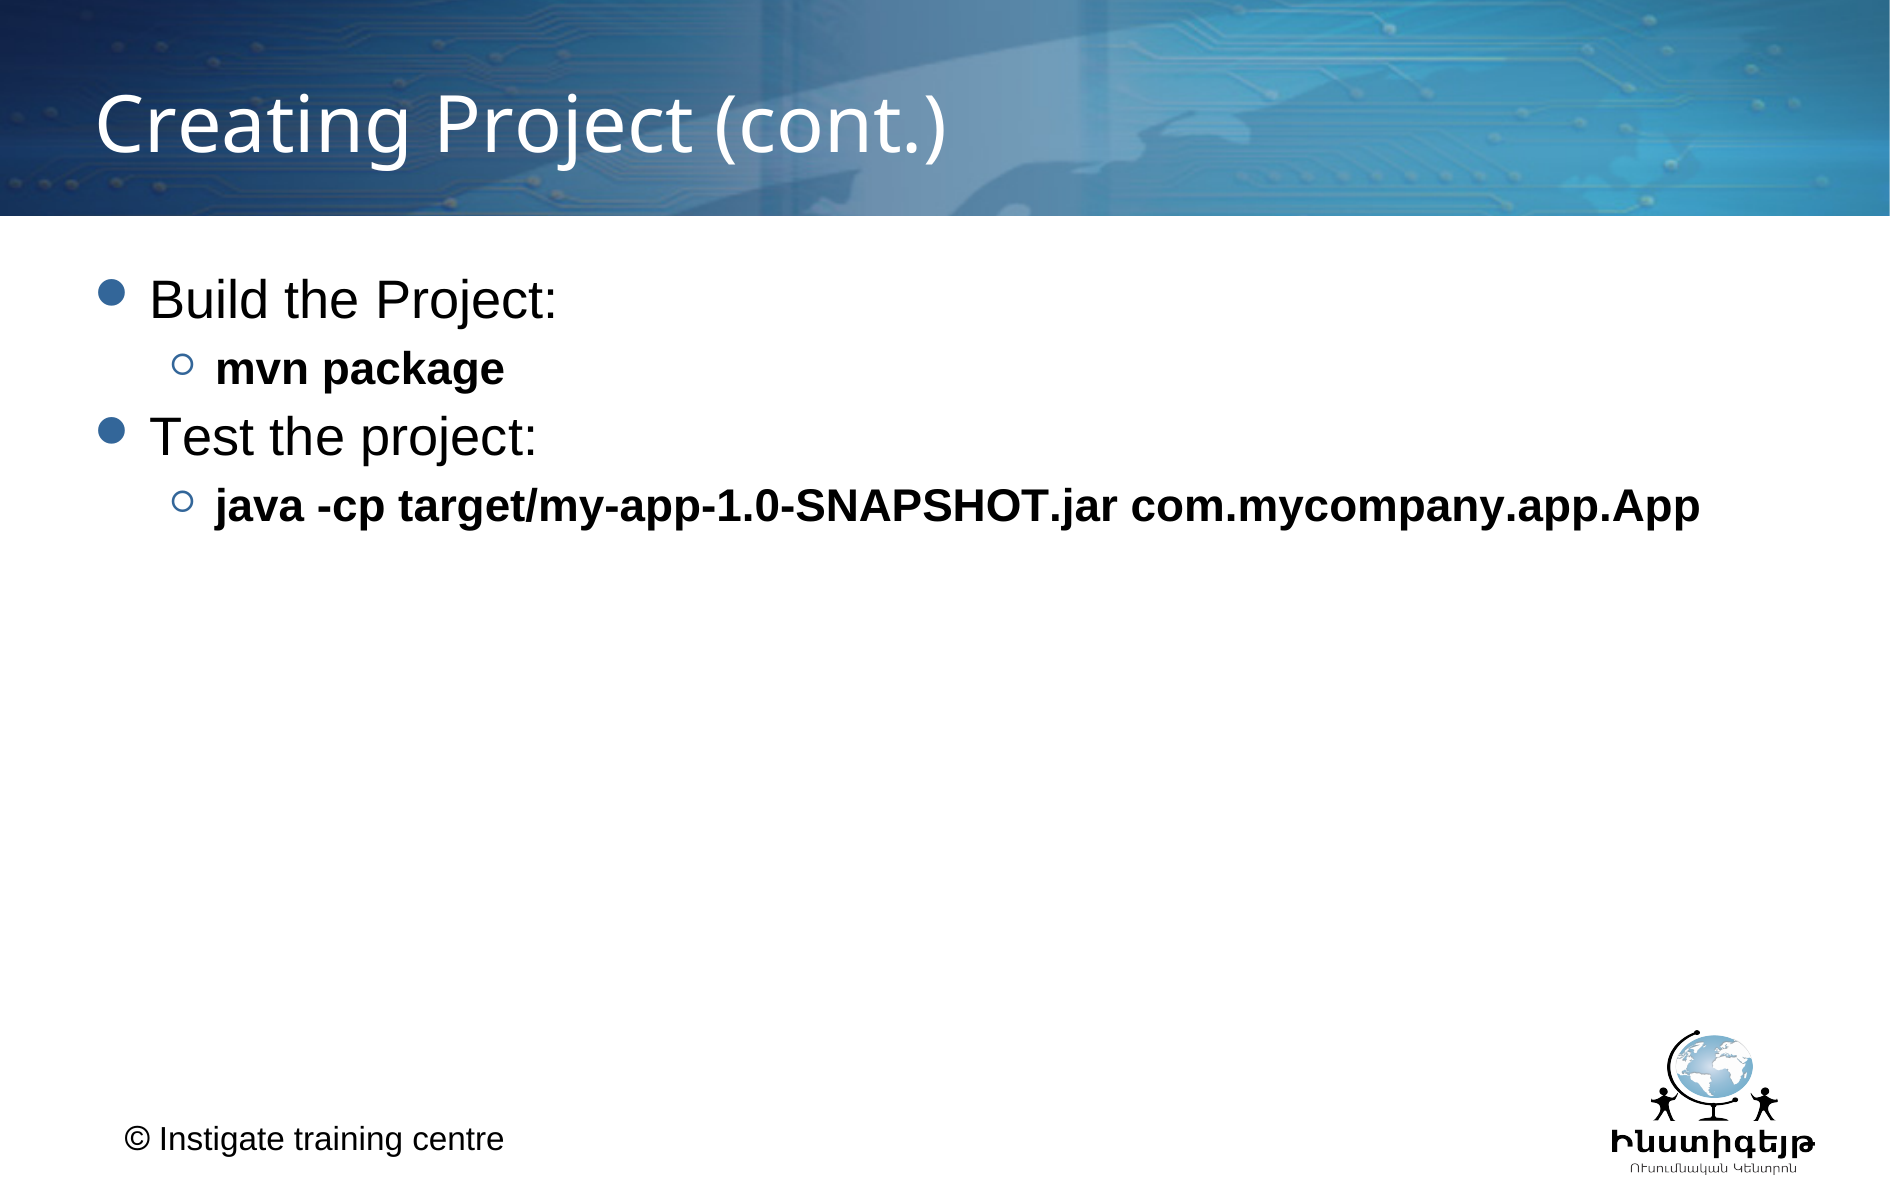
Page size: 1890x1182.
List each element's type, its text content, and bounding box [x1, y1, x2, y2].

list Build the Project: mvn package Test the project: java -cp target/my-app-1.0-SNAPSHOT.jar com.mycompany.app.App [94, 275, 1794, 306]
title Super POM [94, 161, 396, 169]
picture [1612, 1030, 1815, 1175]
list All POMs inherit from a parent POM, which is called Super POM Maven use the effective pom (configuration from super pom plus project configuration) to execute relevant goal. To view default configurations of the super POM run the following command: mvn help:effective-pom [935, 151, 1793, 161]
title Super POM [572, 161, 1793, 169]
picture [0, 0, 1890, 216]
title Super POM [399, 161, 568, 169]
title Creating Project (cont.) [94, 47, 1793, 55]
